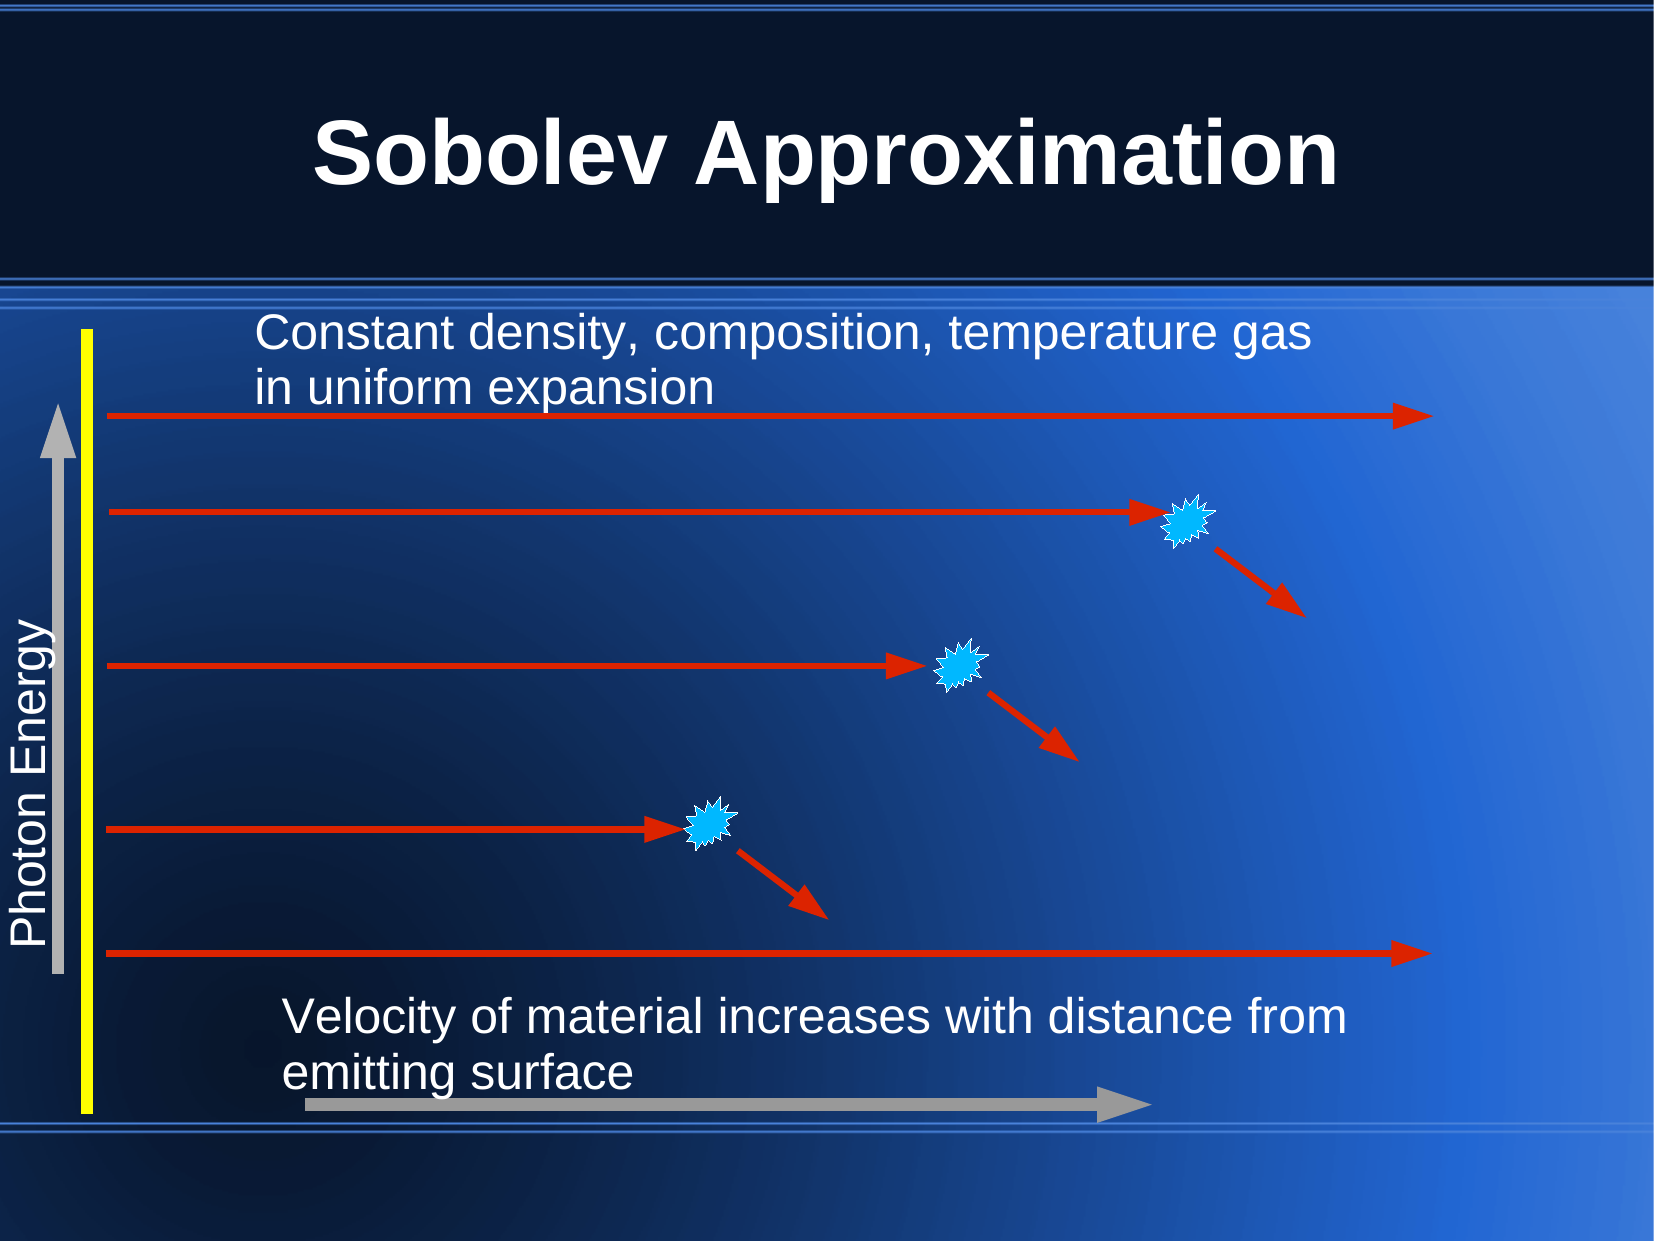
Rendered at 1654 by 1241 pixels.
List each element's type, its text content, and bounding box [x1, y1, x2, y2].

text_box Constant density, composition, temperature gas in uniform expansion [254, 303, 1347, 413]
title Sobolev Approximation [82, 49, 1571, 257]
picture [0, 0, 1654, 1241]
text_box [933, 638, 989, 693]
text_box [684, 796, 738, 851]
text_box Velocity of material increases with distance from emitting surface [281, 988, 1452, 1100]
text_box Photon Energy [0, 304, 57, 950]
text_box [1160, 494, 1216, 549]
